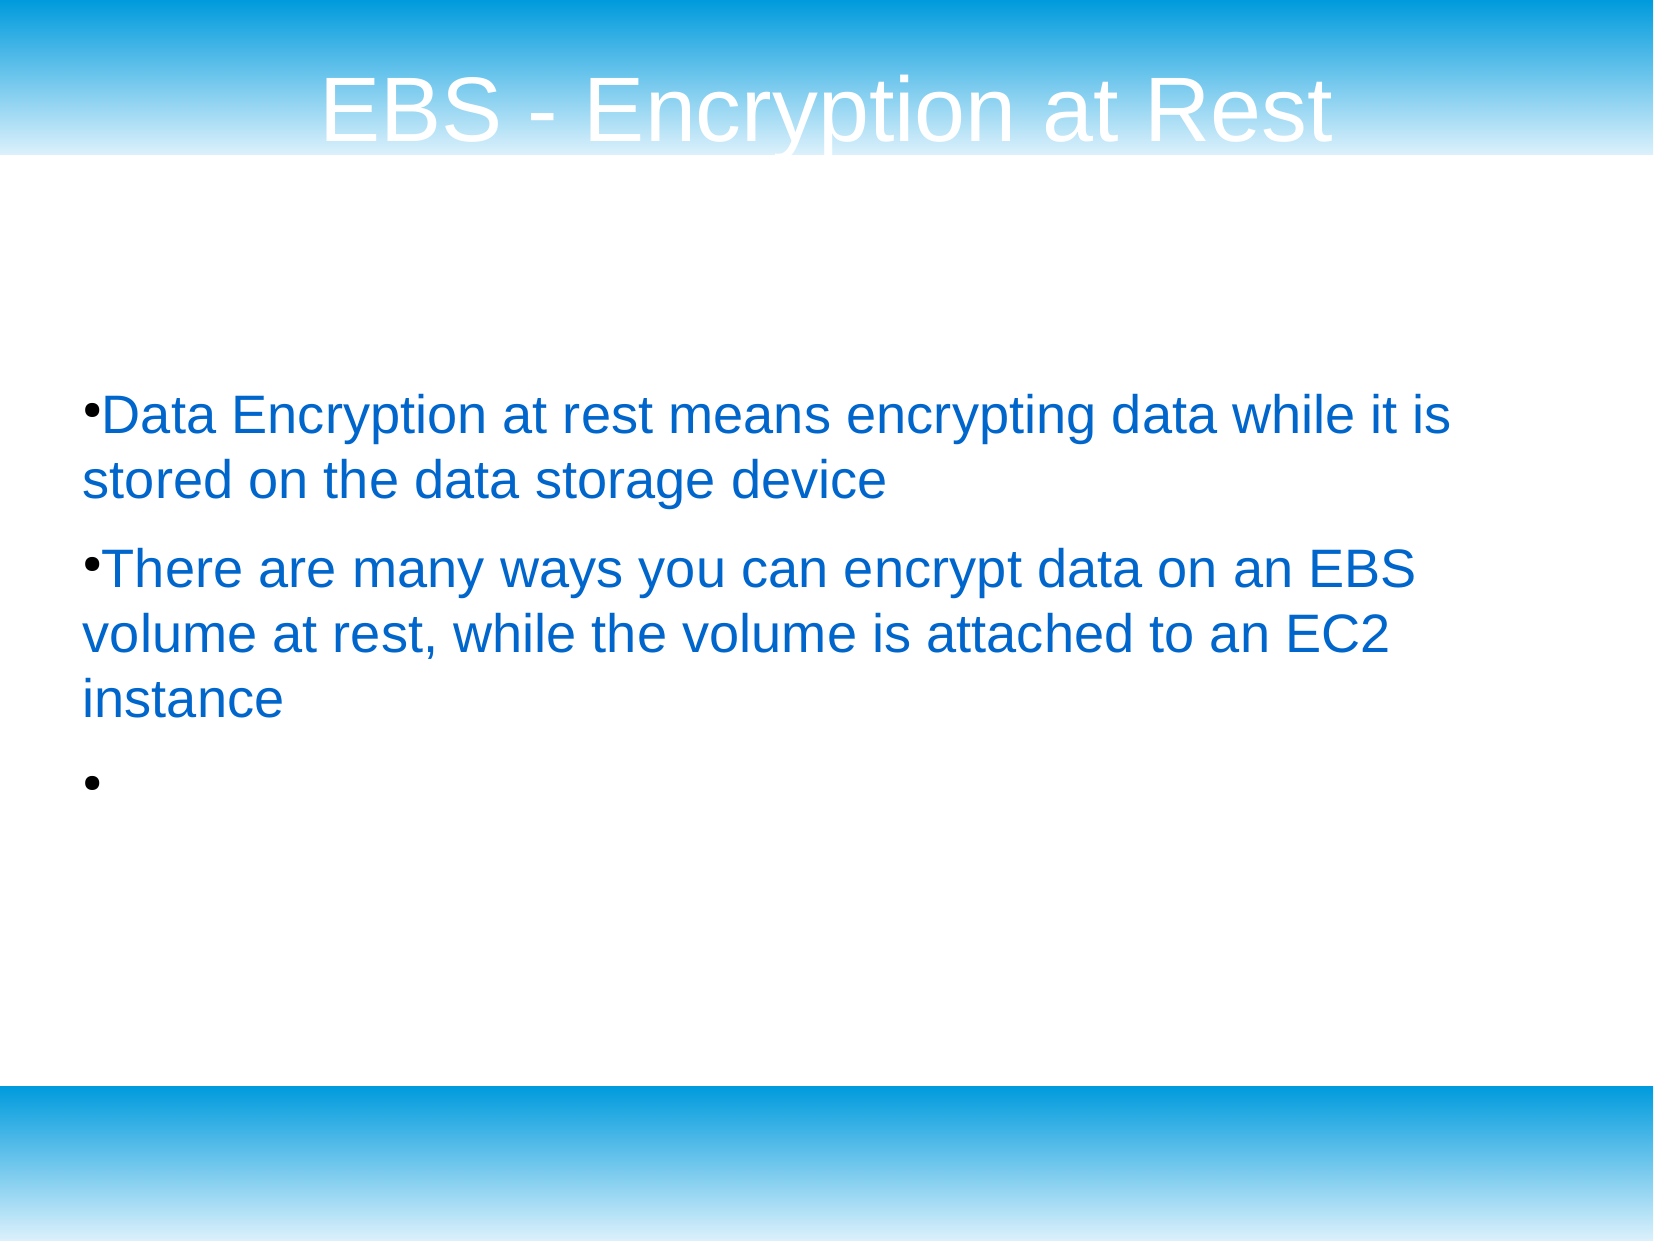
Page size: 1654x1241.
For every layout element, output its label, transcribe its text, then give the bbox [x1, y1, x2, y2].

title EBS - Encryption at Rest [82, 49, 1571, 155]
list Data Encryption at rest means encrypting data while it is stored on the data storage device There are many ways you can encrypt data on an EBS volume at rest, while the volume is attached to an EC2 instance [82, 290, 1571, 1010]
